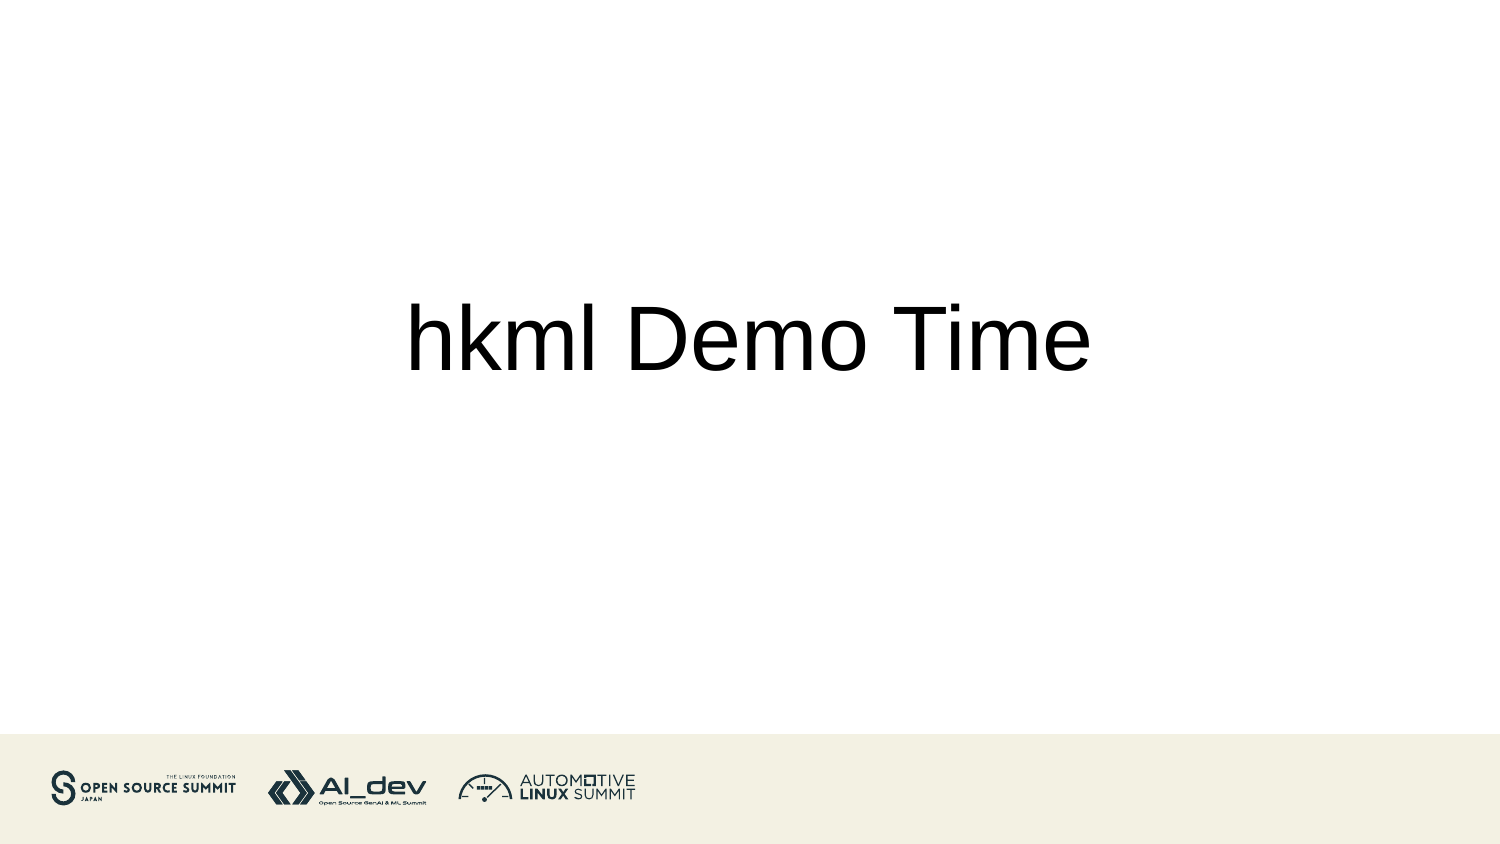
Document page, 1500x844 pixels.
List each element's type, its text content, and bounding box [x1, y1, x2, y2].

title hkml Demo Time [51, 227, 1449, 451]
